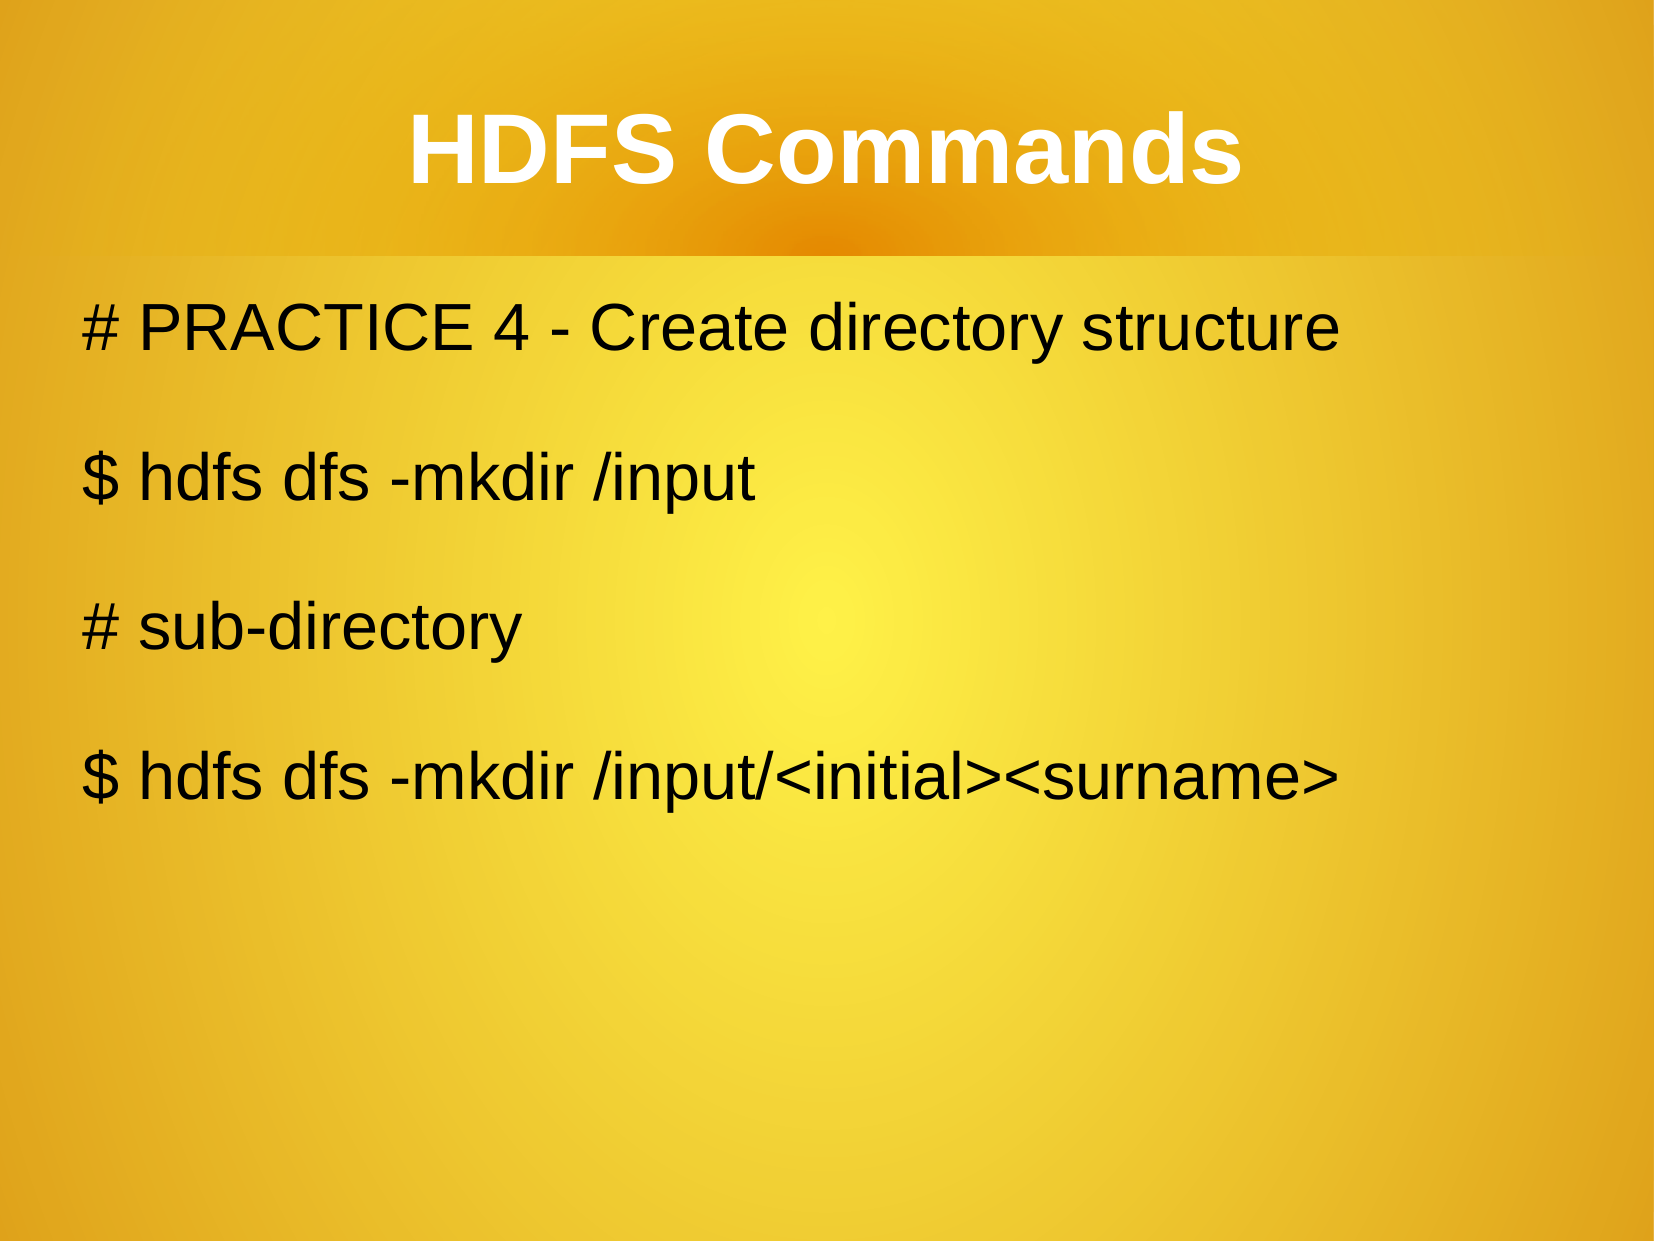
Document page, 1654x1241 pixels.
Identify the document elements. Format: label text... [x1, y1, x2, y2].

subtitle # PRACTICE 4 - Create directory structure $ hdfs dfs -mkdir /input # sub-directory $ hdfs dfs -mkdir /input/<initial><surname> [82, 290, 1571, 1010]
title HDFS Commands [82, 47, 1571, 252]
